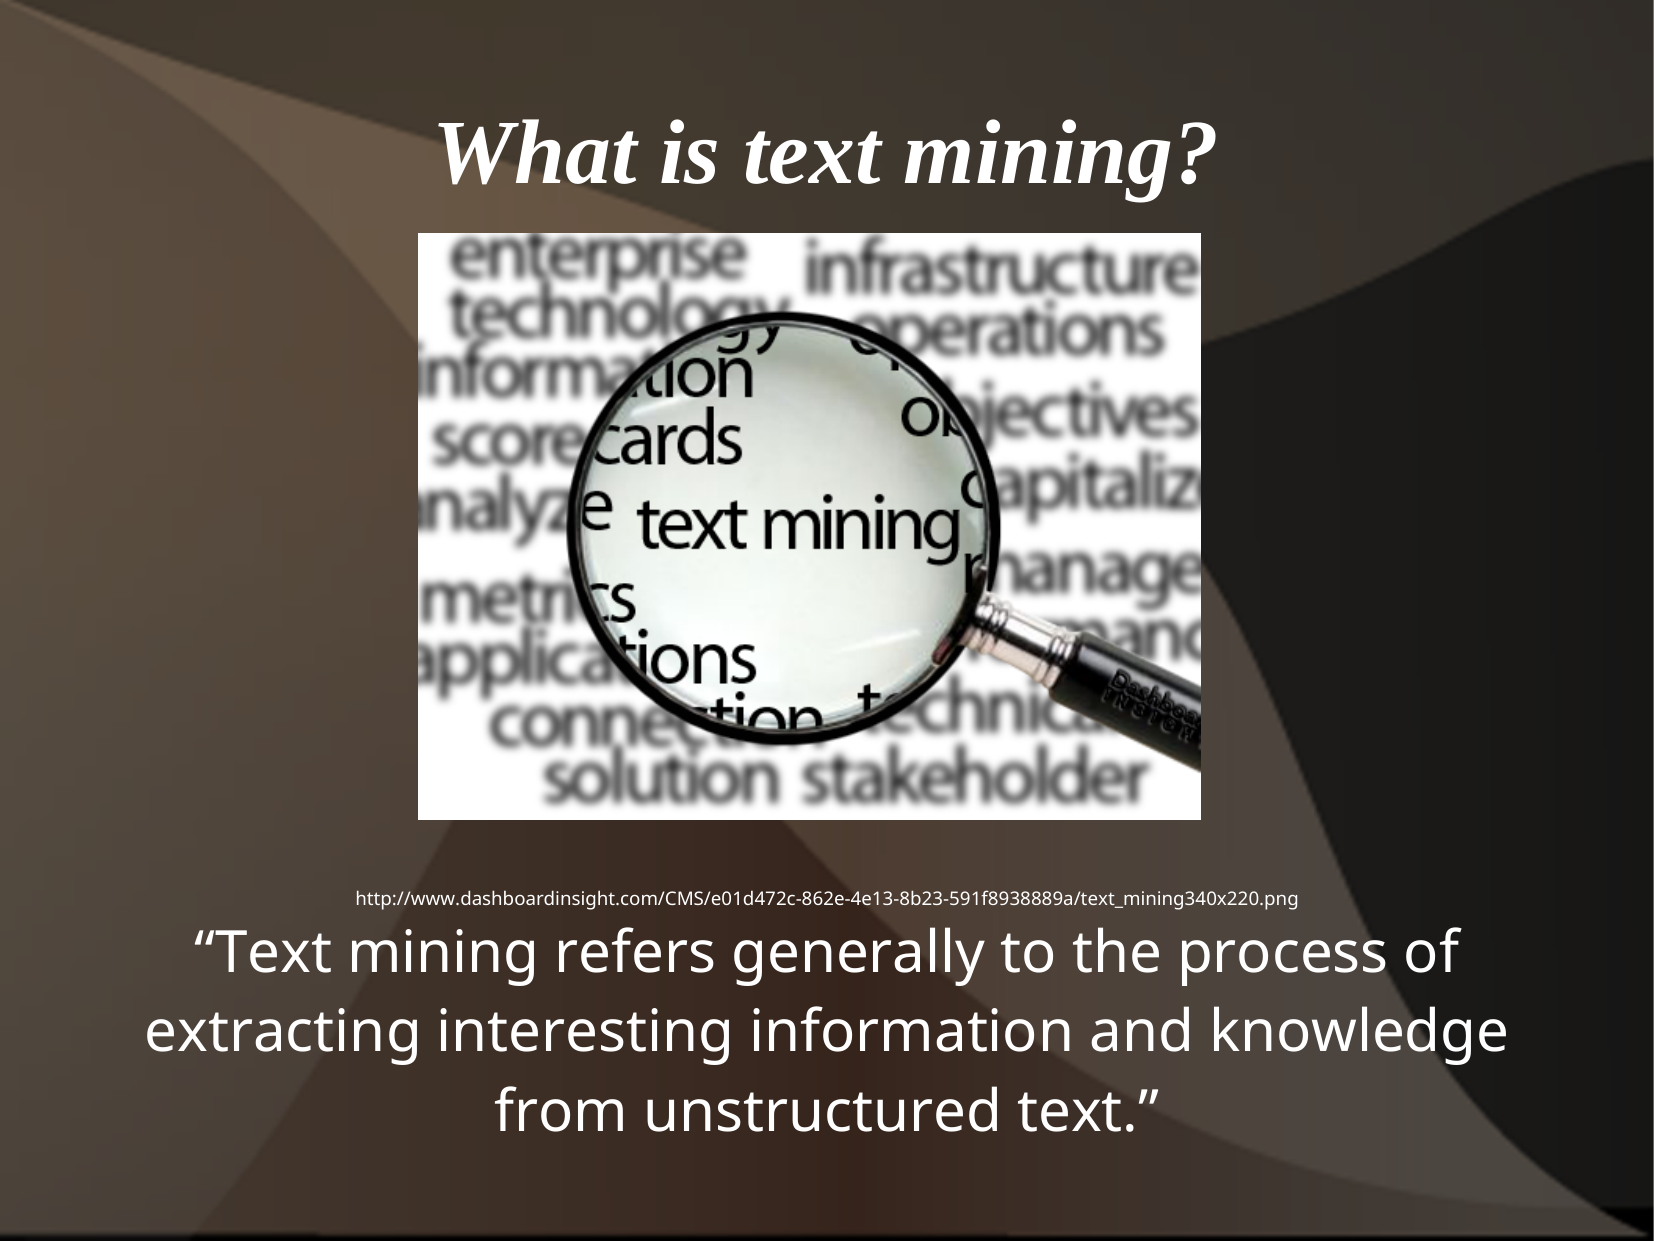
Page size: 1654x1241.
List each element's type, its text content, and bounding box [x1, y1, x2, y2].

title What is text mining? [82, 56, 1571, 180]
picture [0, 0, 1654, 1241]
subtitle http://www.dashboardinsight.com/CMS/e01d472c-862e-4e13-8b23-591f8938889a/text_mining340x220.png “Text mining refers generally to the process of extracting interesting information and knowledge from unstructured text.” (Hotho, Nurnberger, and Paab) [82, 180, 1571, 1219]
